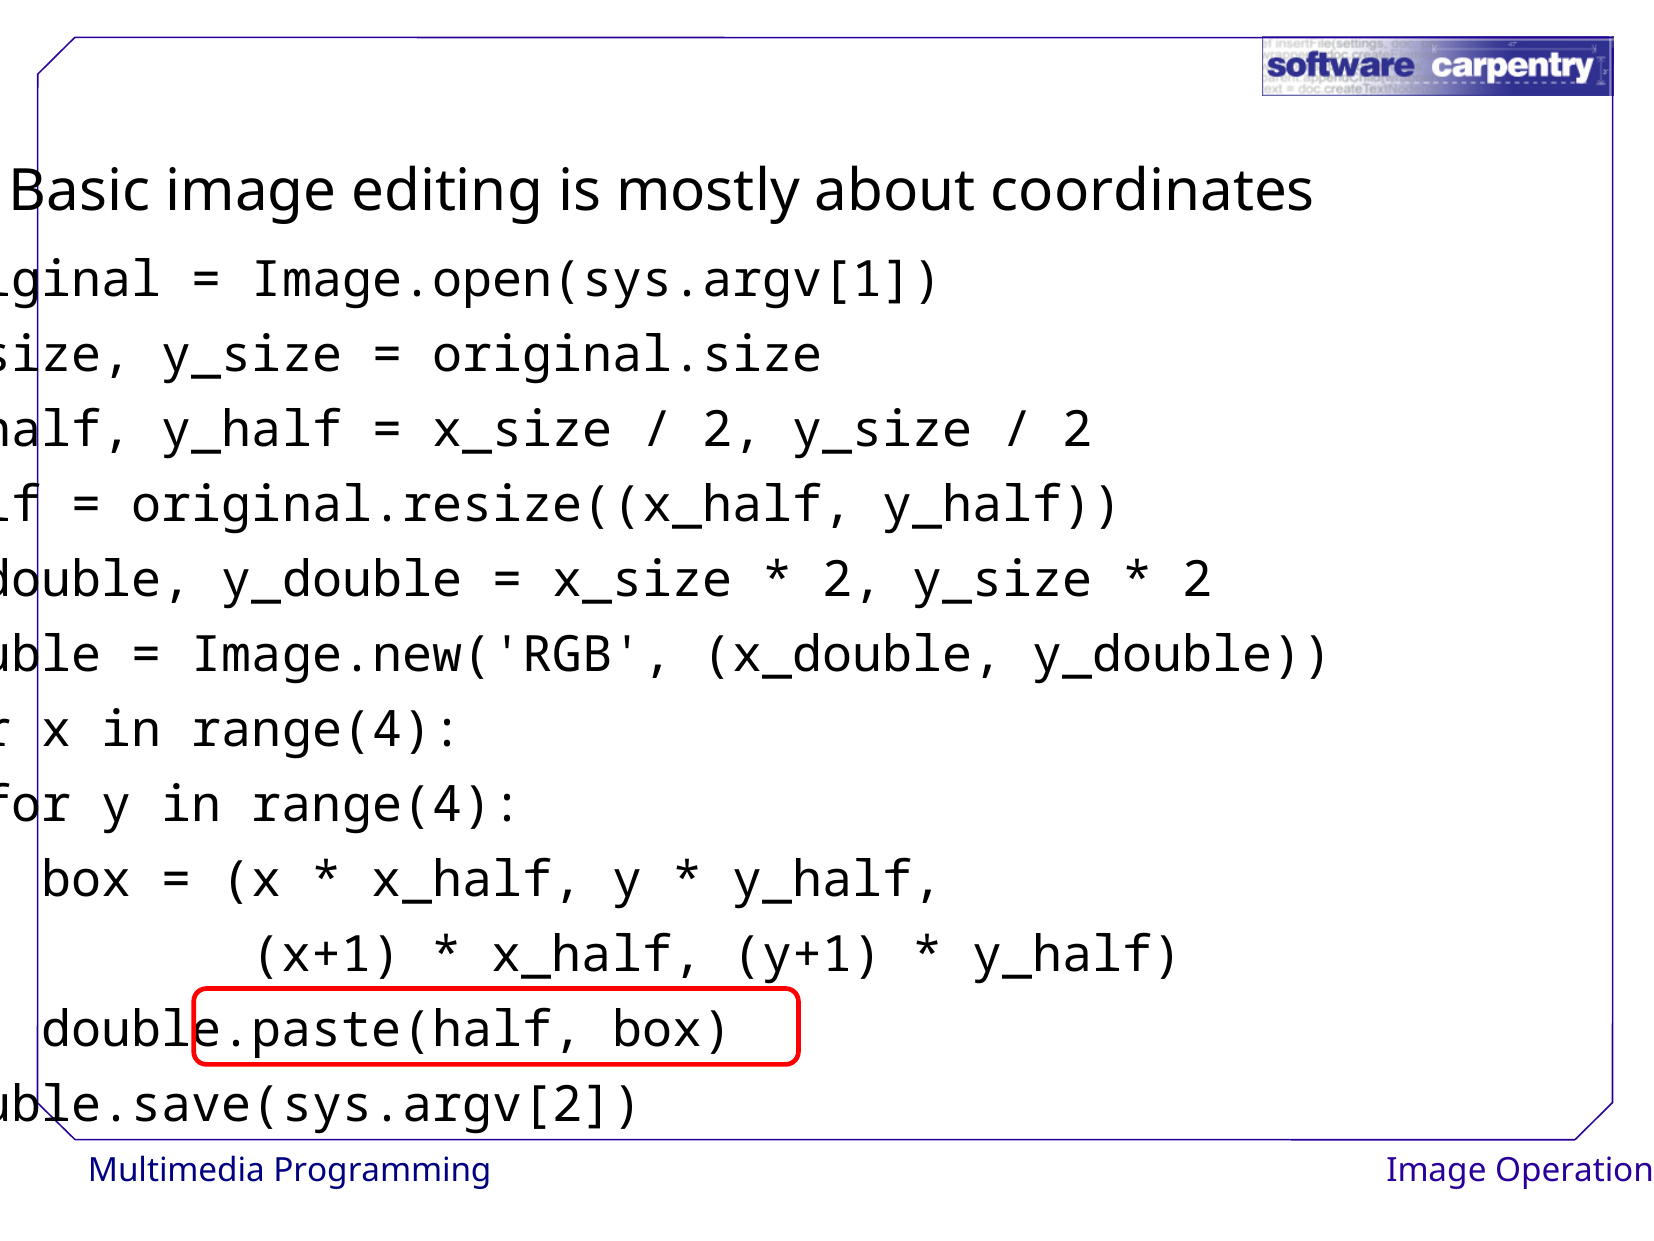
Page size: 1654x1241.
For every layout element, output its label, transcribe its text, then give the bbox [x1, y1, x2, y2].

text_box Basic image editing is mostly about coordinates [0, 109, 1480, 223]
picture [1262, 36, 1614, 96]
text_box original = Image.open(sys.argv[1]) x_size, y_size = original.size x_half, y_half = x_size / 2, y_size / 2 half = original.resize((x_half, y_half)) x_double, y_double = x_size * 2, y_size * 2 double = Image.new('RGB', (x_double, y_double)) for x in range(4): for y in range(4): box = (x * x_half, y * y_half, (x+1) * x_half, (y+1) * y_half) double.paste(half, box) double.save(sys.argv[2]) [0, 223, 1497, 1140]
